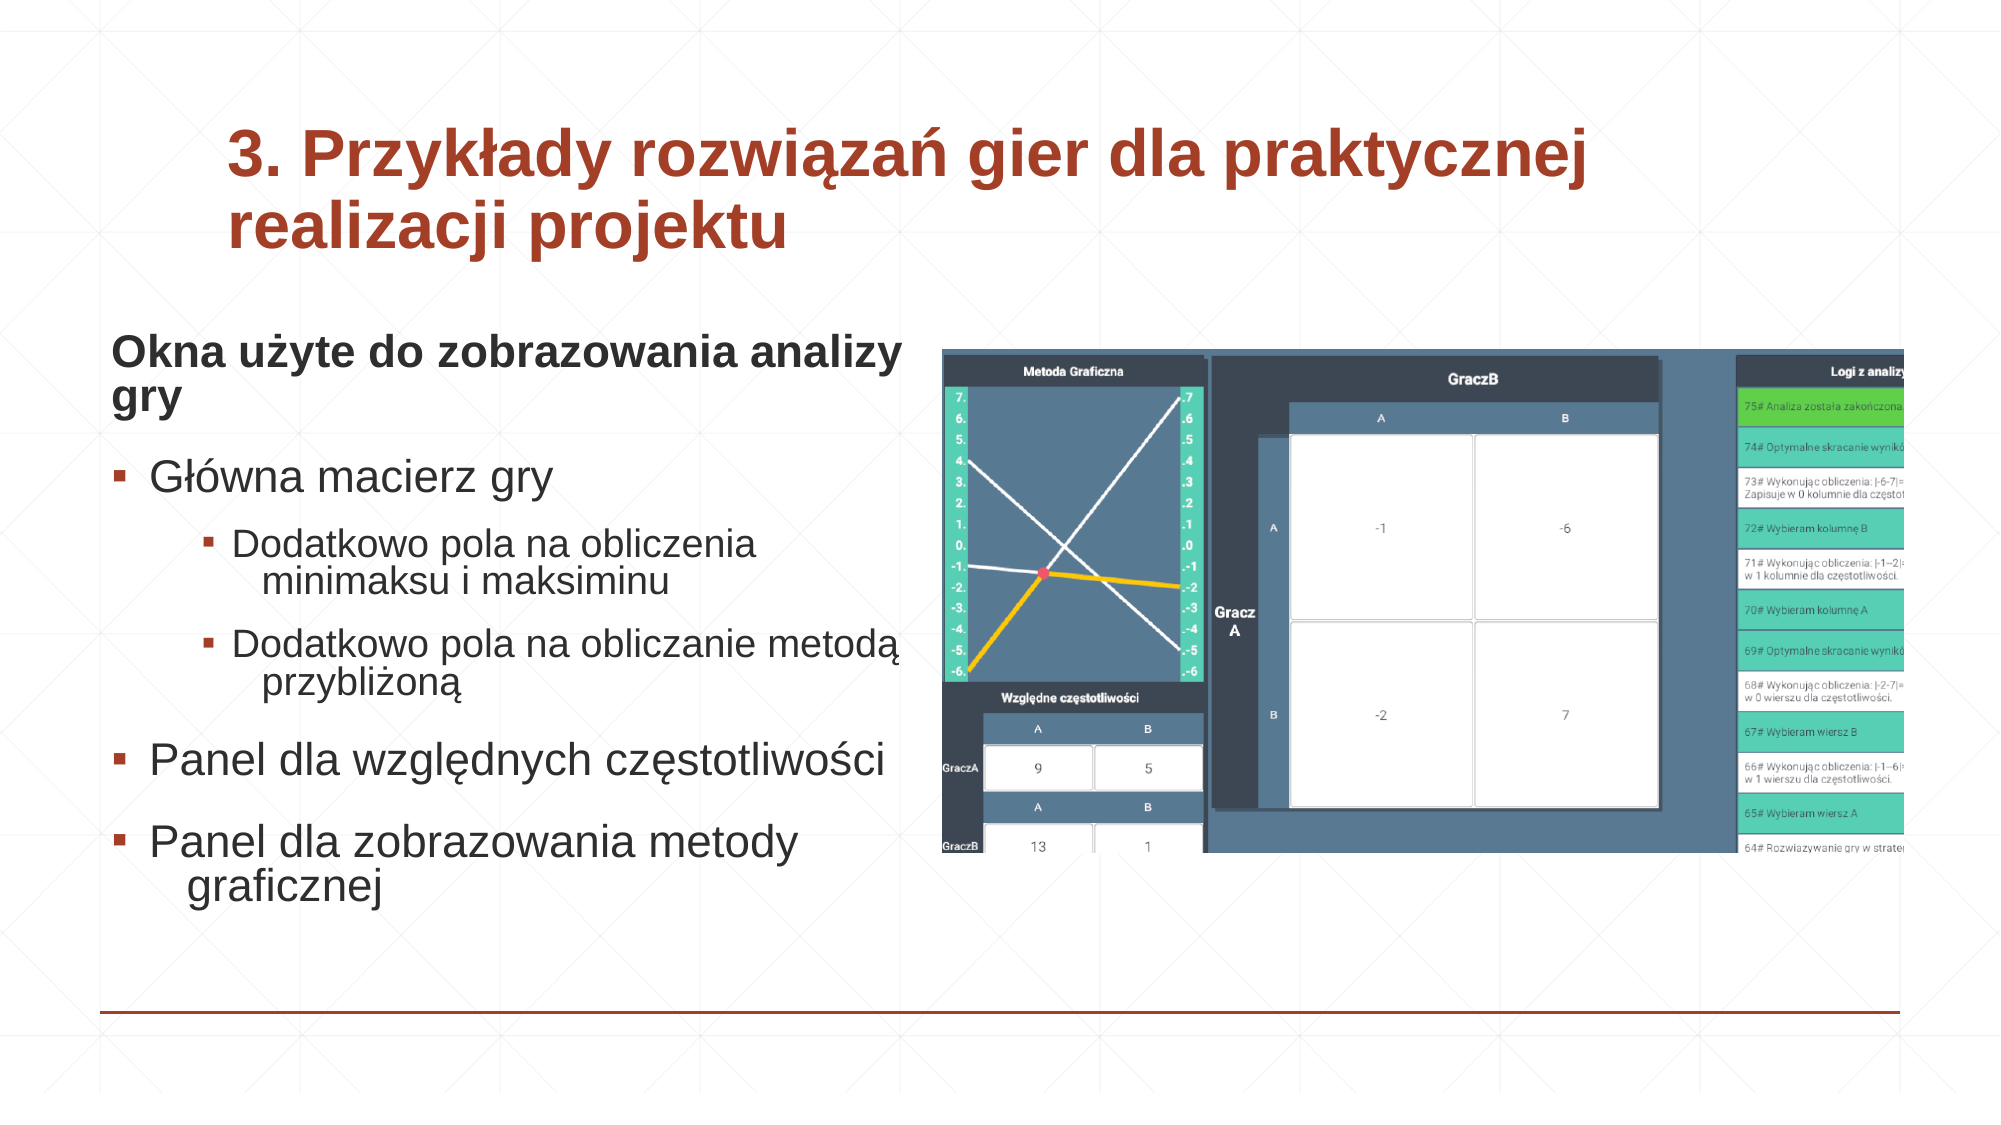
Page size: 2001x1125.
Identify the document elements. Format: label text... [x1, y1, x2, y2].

title 3. Przykłady rozwiązań gier dla praktycznej realizacji projektu [212, 82, 1788, 271]
picture [942, 350, 1904, 853]
list Okna użyte do zobrazowania analizy gry Główna macierz gry Dodatkowo pola na obliczenia minimaksu i maksiminu Dodatkowo pola na obliczanie metodą przybliżoną Panel dla względnych częstotliwości Panel dla zobrazowania metody graficznej [96, 324, 924, 950]
